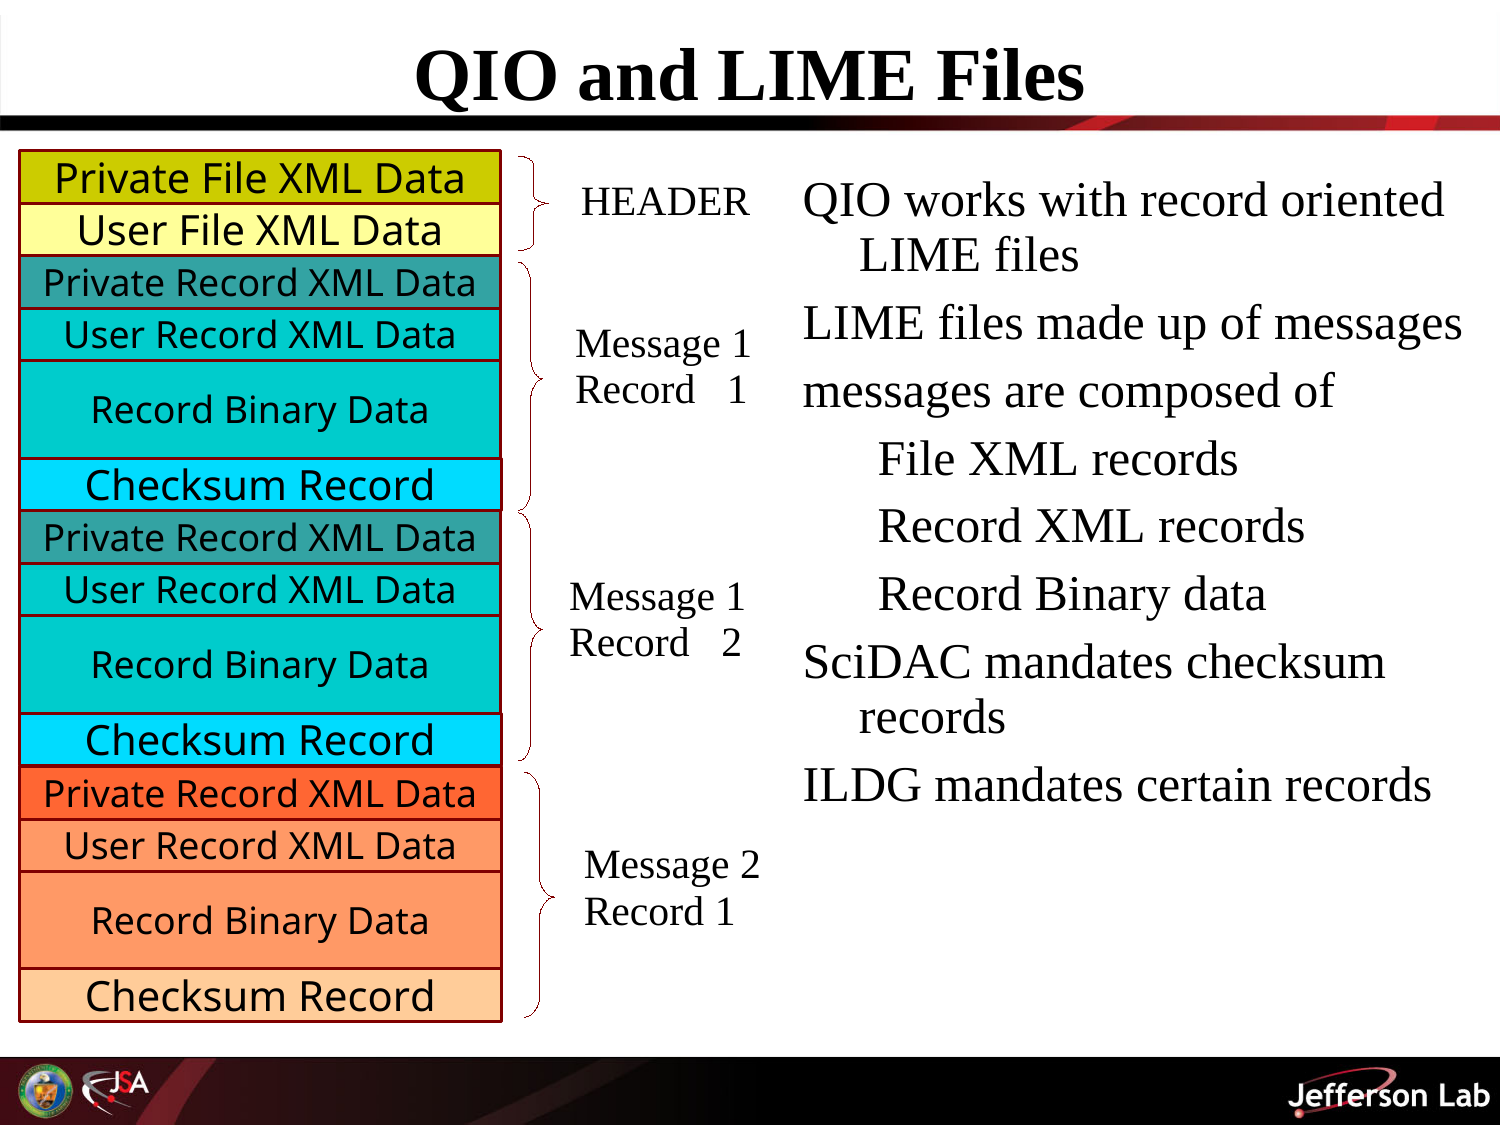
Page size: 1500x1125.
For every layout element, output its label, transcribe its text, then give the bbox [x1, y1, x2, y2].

text_box User Record XML Data [19, 308, 501, 360]
text_box Record Binary Data [19, 360, 501, 458]
text_box Private File XML Data [19, 150, 501, 204]
text_box Checksum Record [19, 458, 502, 511]
list QIO works with record oriented LIME files LIME files made up of messages messages are composed of File XML records Record XML records Record Binary data SciDAC mandates checksum records ILDG mandates certain records [802, 172, 1487, 1082]
picture [0, 0, 1500, 1125]
text_box Private Record XML Data [19, 766, 502, 819]
text_box Private Record XML Data [19, 255, 501, 308]
text_box Message 1 Record 1 [560, 312, 794, 420]
text_box Message 1 Record 2 [554, 566, 788, 674]
text_box HEADER [566, 170, 808, 233]
text_box Checksum Record [19, 968, 502, 1022]
title QIO and LIME Files [112, 7, 1388, 143]
text_box Message 2 Record 1 [569, 834, 817, 942]
text_box Record Binary Data [19, 871, 502, 968]
text_box Record Binary Data [19, 615, 501, 713]
text_box Private Record XML Data [19, 510, 501, 563]
text_box User Record XML Data [19, 563, 501, 615]
text_box User Record XML Data [19, 819, 502, 871]
text_box User File XML Data [19, 204, 501, 255]
text_box Checksum Record [19, 713, 502, 766]
